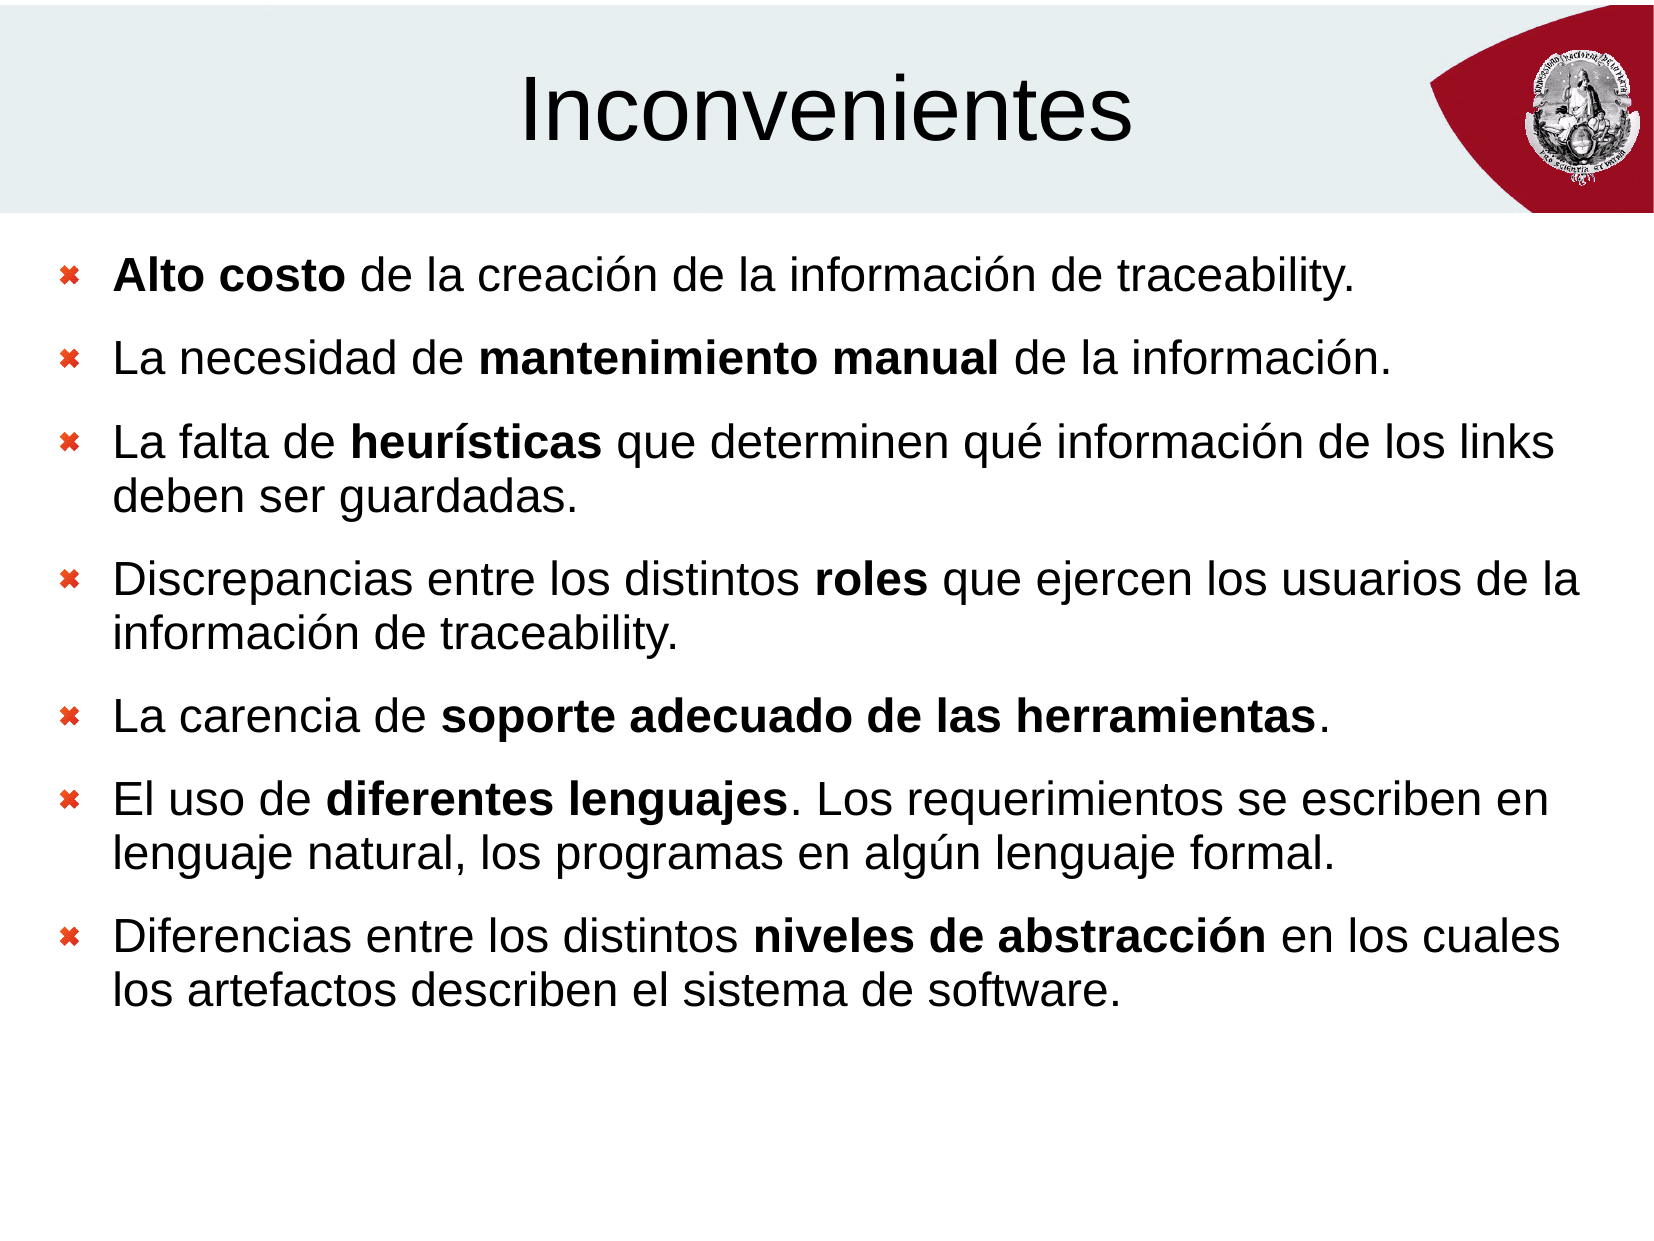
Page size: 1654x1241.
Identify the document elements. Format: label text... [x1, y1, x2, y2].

title Inconvenientes [0, 5, 1654, 213]
list Alto costo de la creación de la información de traceability. La necesidad de mantenimiento manual de la información. La falta de heurísticas que determinen qué información de los links deben ser guardadas. Discrepancias entre los distintos roles que ejercen los usuarios de la información de traceability. La carencia de soporte adecuado de las herramientas. El uso de diferentes lenguajes. Los requerimientos se escriben en lenguaje natural, los programas en algún lenguaje formal. Diferencias entre los distintos niveles de abstracción en los cuales los artefactos describen el sistema de software. [0, 248, 1654, 1241]
picture [1523, 47, 1642, 189]
